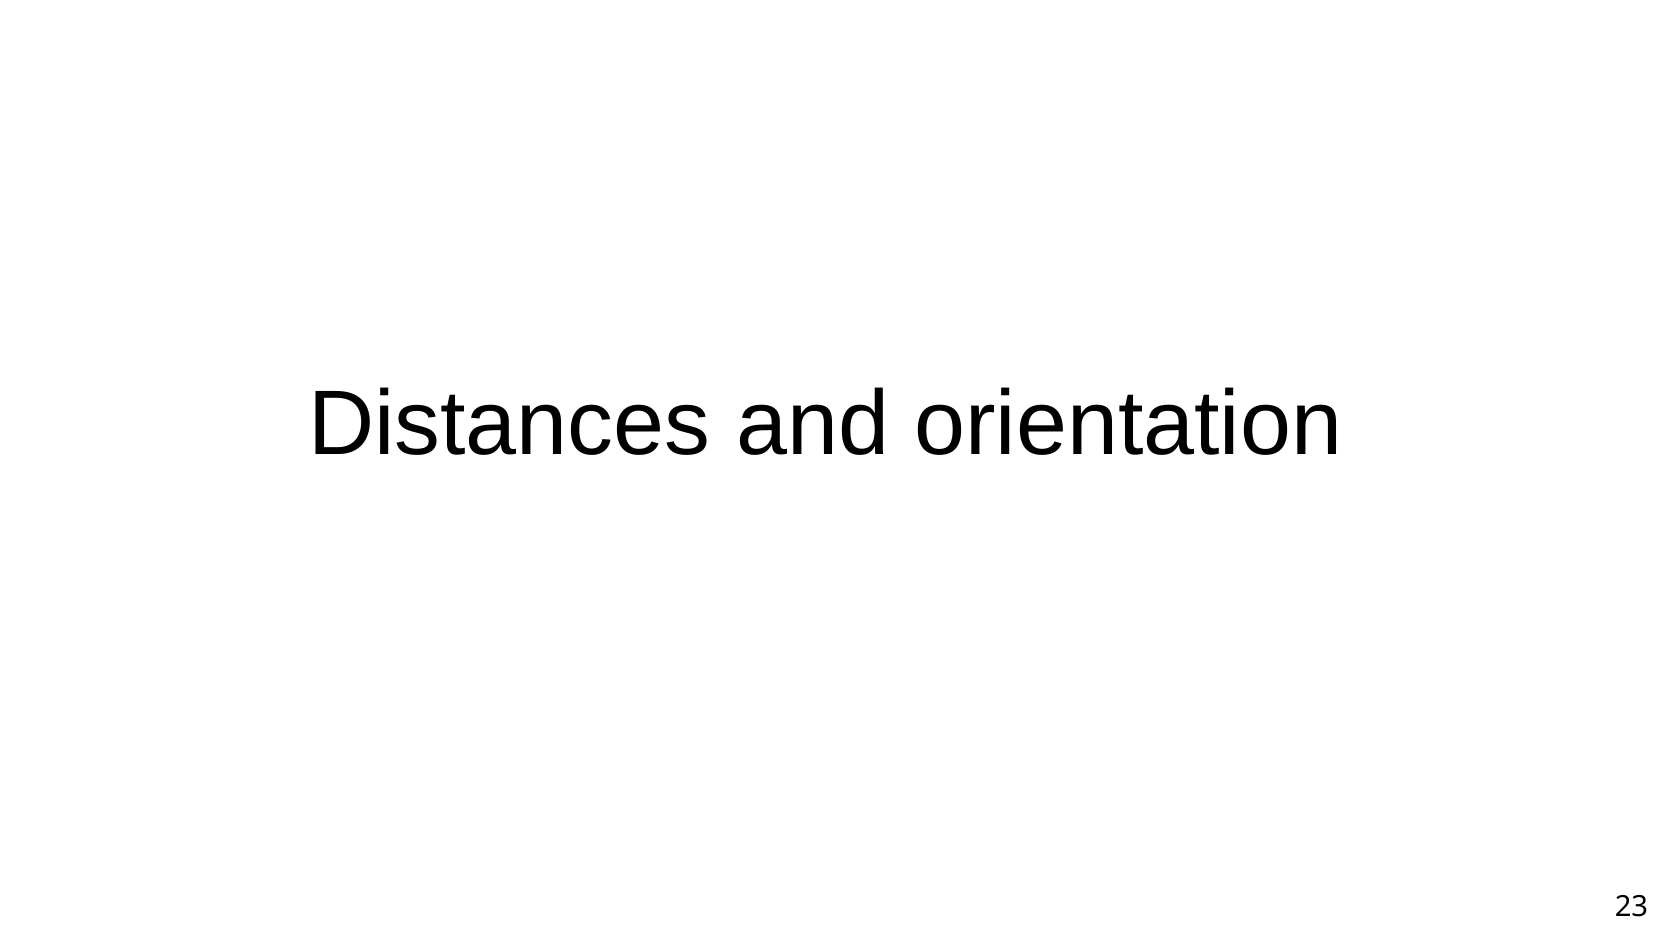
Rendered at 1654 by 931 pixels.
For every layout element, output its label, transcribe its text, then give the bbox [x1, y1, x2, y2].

title Distances and orientation [81, 345, 1570, 501]
